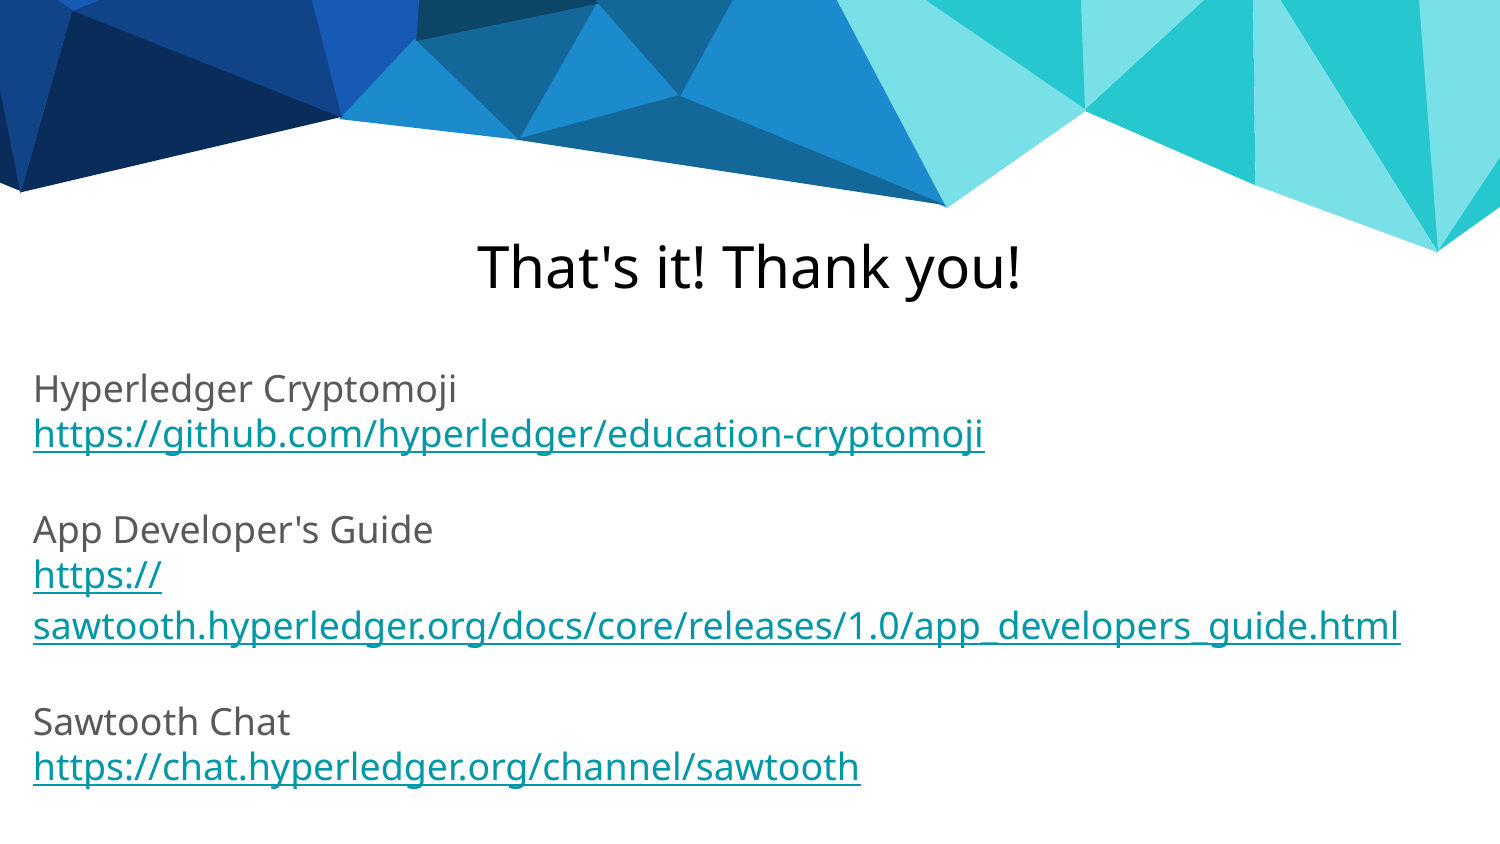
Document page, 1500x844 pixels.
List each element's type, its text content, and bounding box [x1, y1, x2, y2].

title That's it! Thank you! [50, 215, 1450, 310]
text_box [0, 0, 1500, 243]
list Hyperledger Cryptomoji https://github.com/hyperledger/education-cryptomoji App Developer's Guide https://sawtooth.hyperledger.org/docs/core/releases/1.0/app_developers_guide.html Sawtooth Chat https://chat.hyperledger.org/channel/sawtooth [18, 350, 1482, 802]
